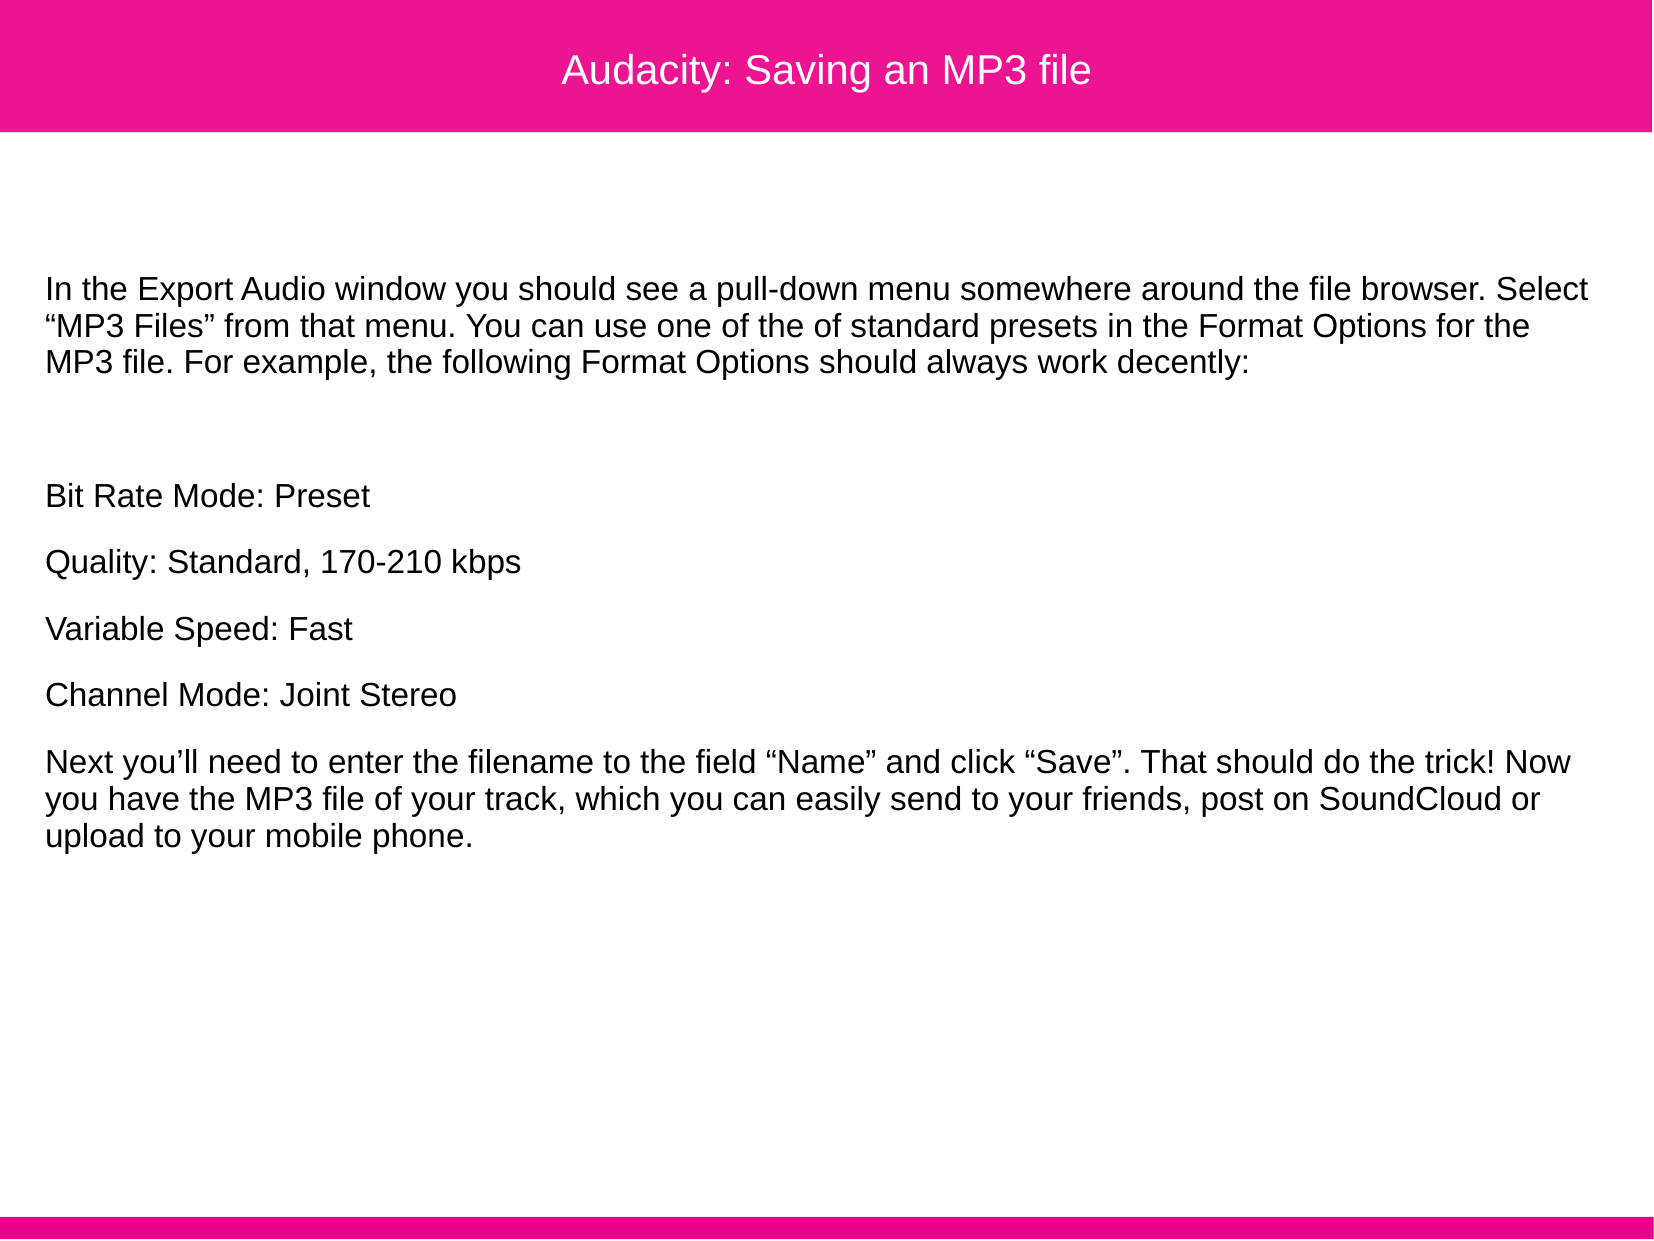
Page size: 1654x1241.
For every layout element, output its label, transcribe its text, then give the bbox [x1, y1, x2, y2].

picture [0, 0, 1654, 1241]
list In the Export Audio window you should see a pull-down menu somewhere around the file browser. Select “MP3 Files” from that menu. You can use one of the of standard presets in the Format Options for the MP3 file. For example, the following Format Options should always work decently: Bit Rate Mode: Preset Quality: Standard, 170-210 kbps Variable Speed: Fast Channel Mode: Joint Stereo Next you’ll need to enter the filename to the field “Name” and click “Save”. That should do the trick! Now you have the MP3 file of your track, which you can easily send to your friends, post on SoundCloud or upload to your mobile phone. [45, 270, 1606, 1051]
title Audacity: Saving an MP3 file [82, 46, 1571, 94]
